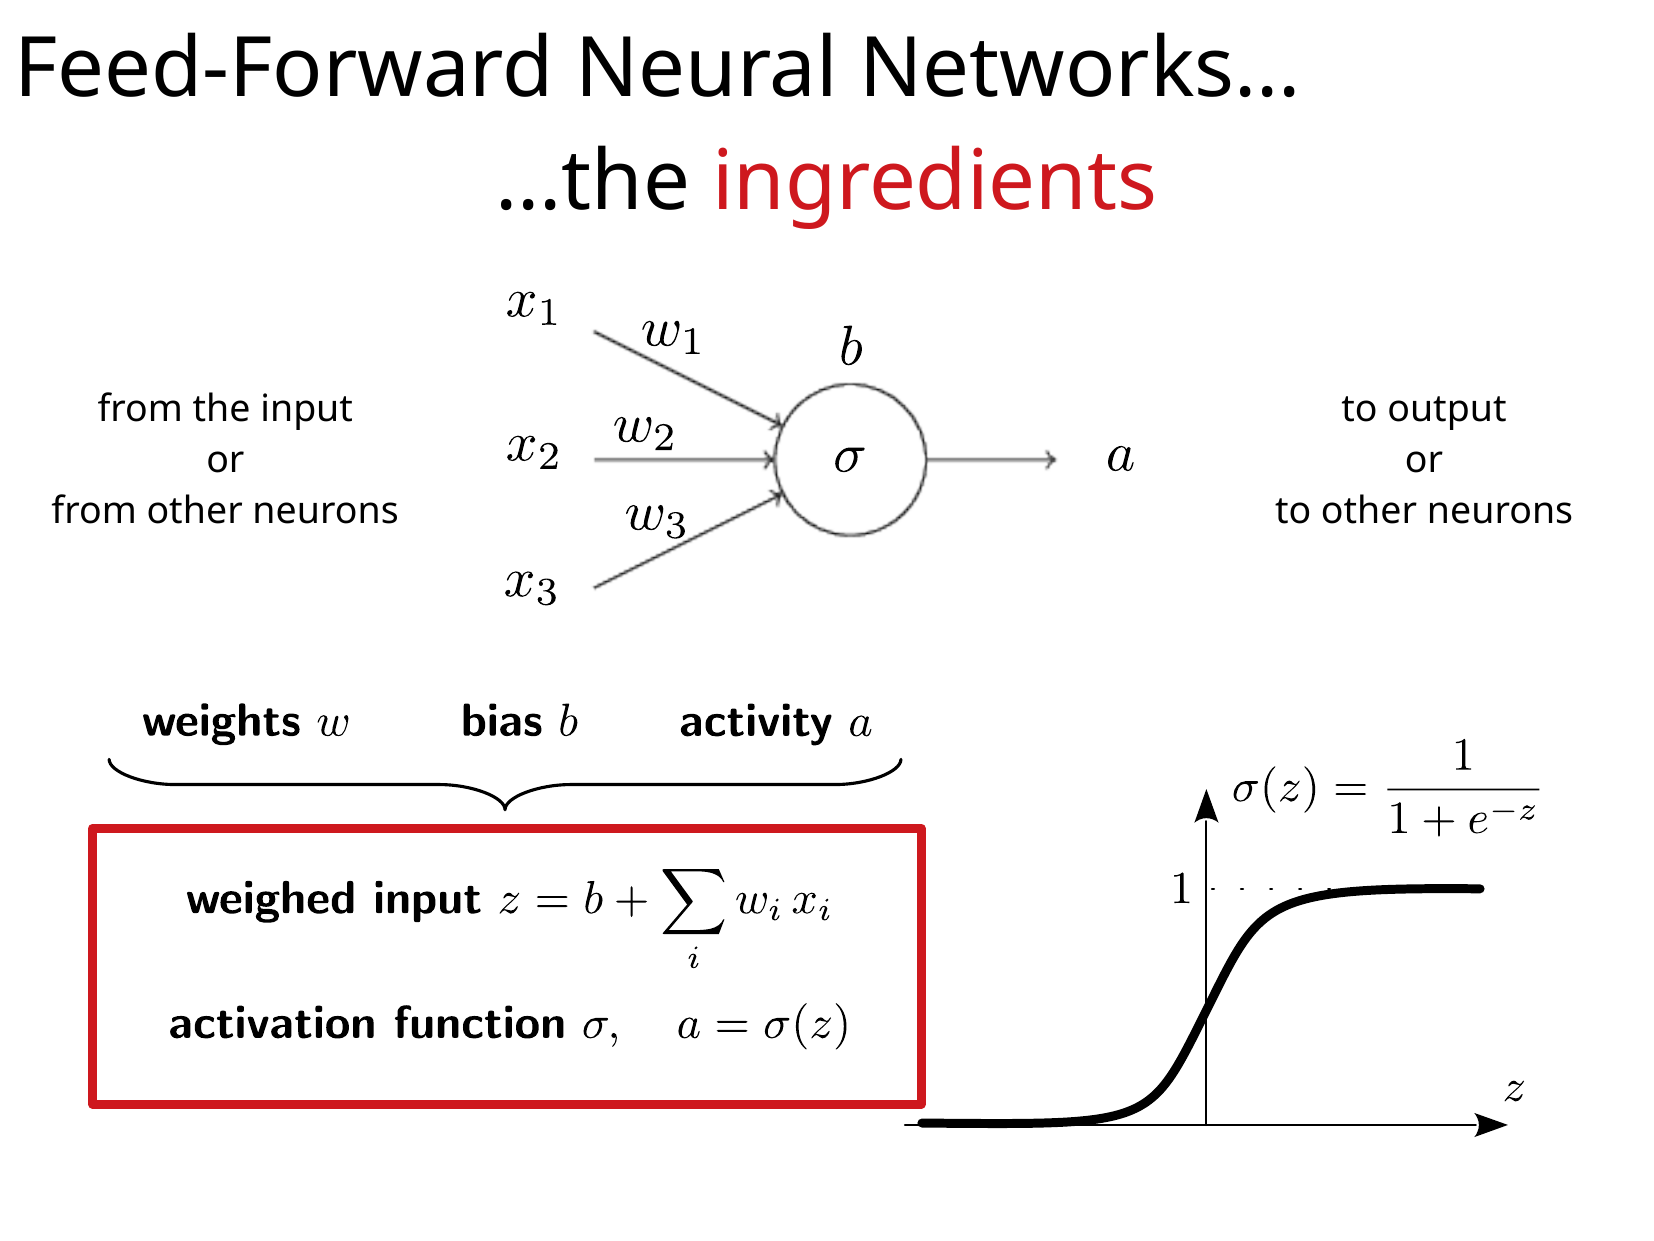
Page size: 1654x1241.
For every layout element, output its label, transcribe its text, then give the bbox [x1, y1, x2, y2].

picture [503, 289, 559, 327]
picture [1230, 737, 1542, 839]
picture [1170, 872, 1190, 904]
picture [459, 701, 580, 738]
text_box [1069, 394, 1216, 541]
picture [184, 867, 832, 971]
picture [168, 1003, 847, 1050]
picture [677, 701, 874, 748]
text_box Feed-Forward Neural Networks... ...the ingredients [0, 0, 1653, 215]
text_box [495, 273, 587, 662]
text_box from the input or from other neurons [17, 360, 434, 556]
picture [587, 277, 1251, 645]
picture [503, 571, 556, 606]
picture [140, 701, 351, 747]
text_box to output or to other neurons [1216, 360, 1632, 556]
picture [1105, 445, 1134, 472]
picture [1502, 1080, 1525, 1102]
picture [503, 433, 560, 471]
